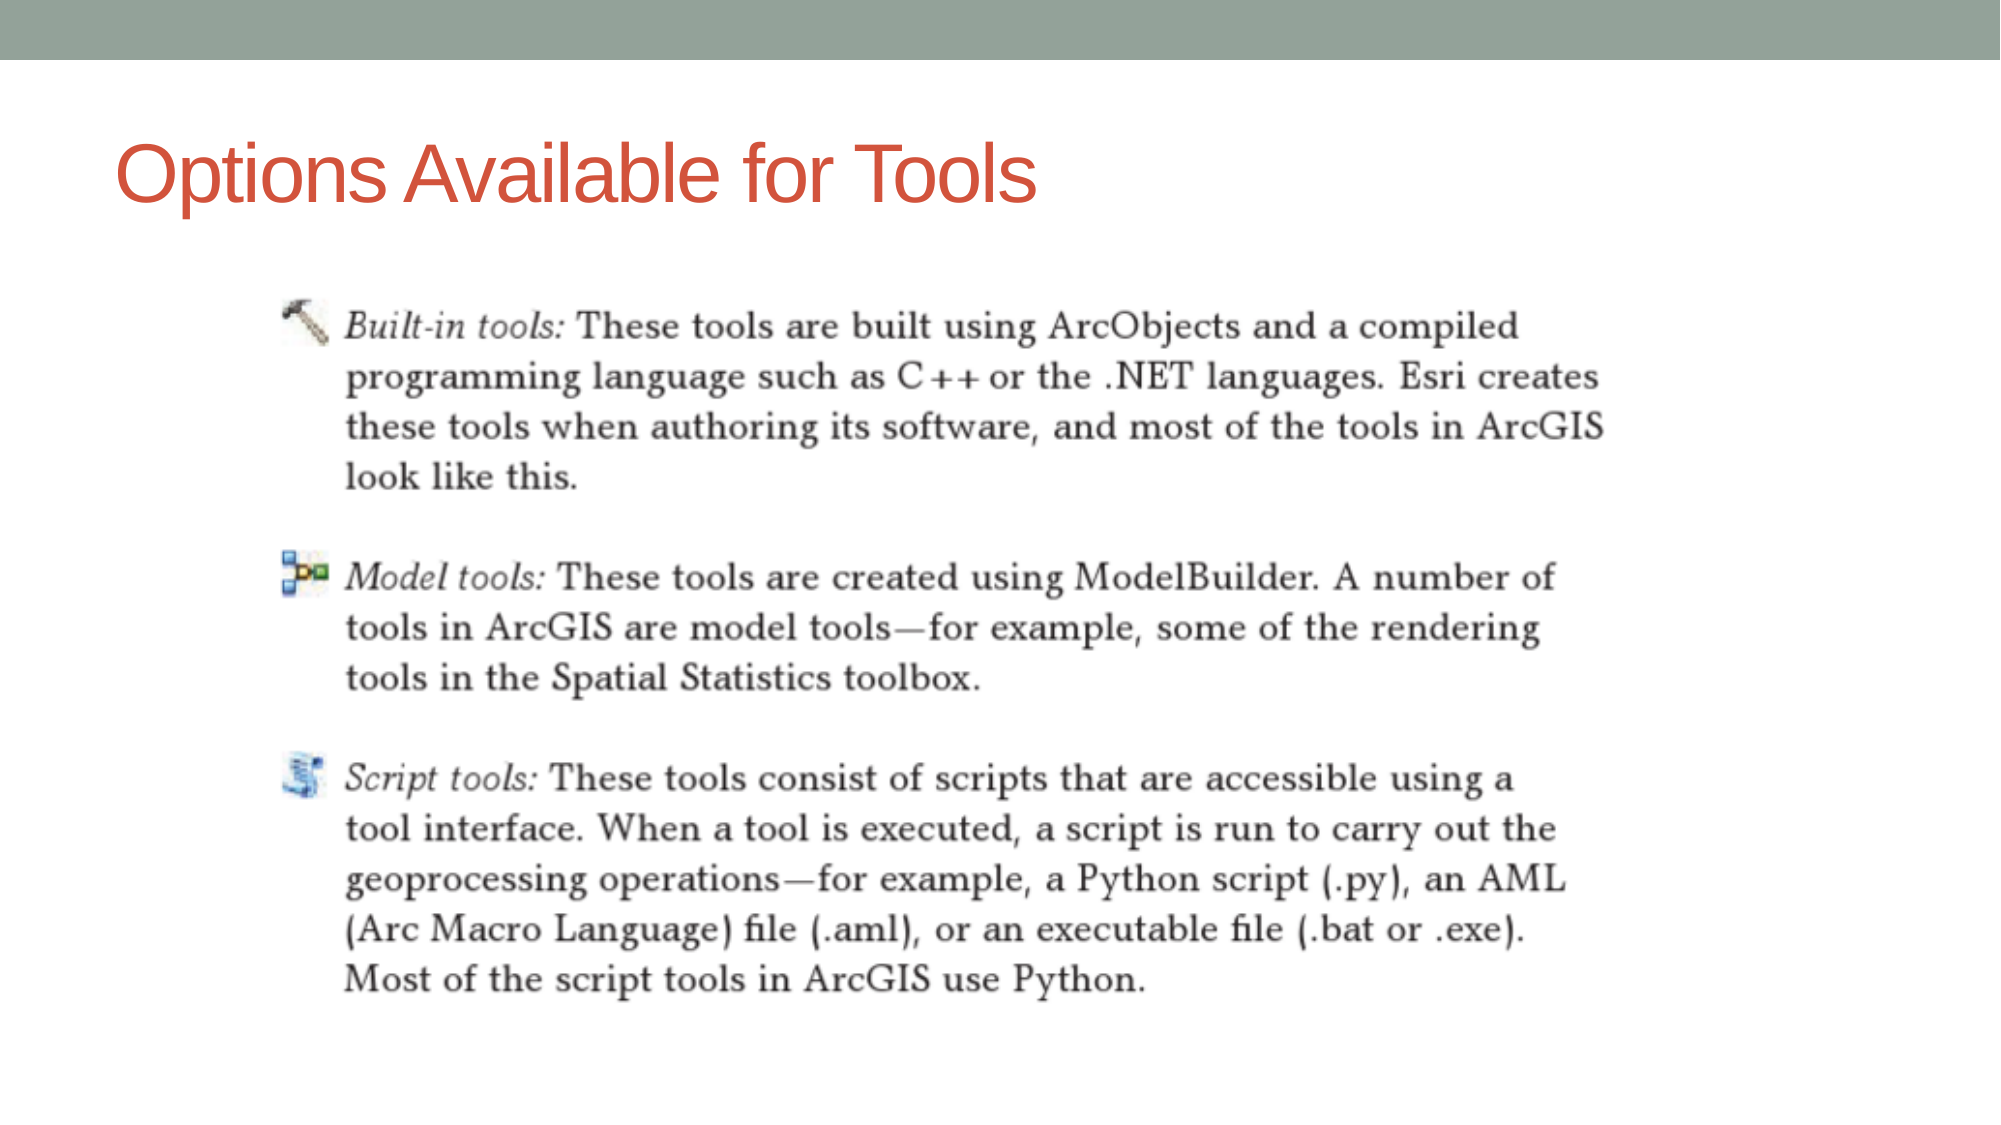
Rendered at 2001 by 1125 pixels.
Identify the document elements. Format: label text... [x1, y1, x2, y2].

picture [252, 283, 1703, 1063]
title Options Available for Tools [99, 87, 1900, 251]
